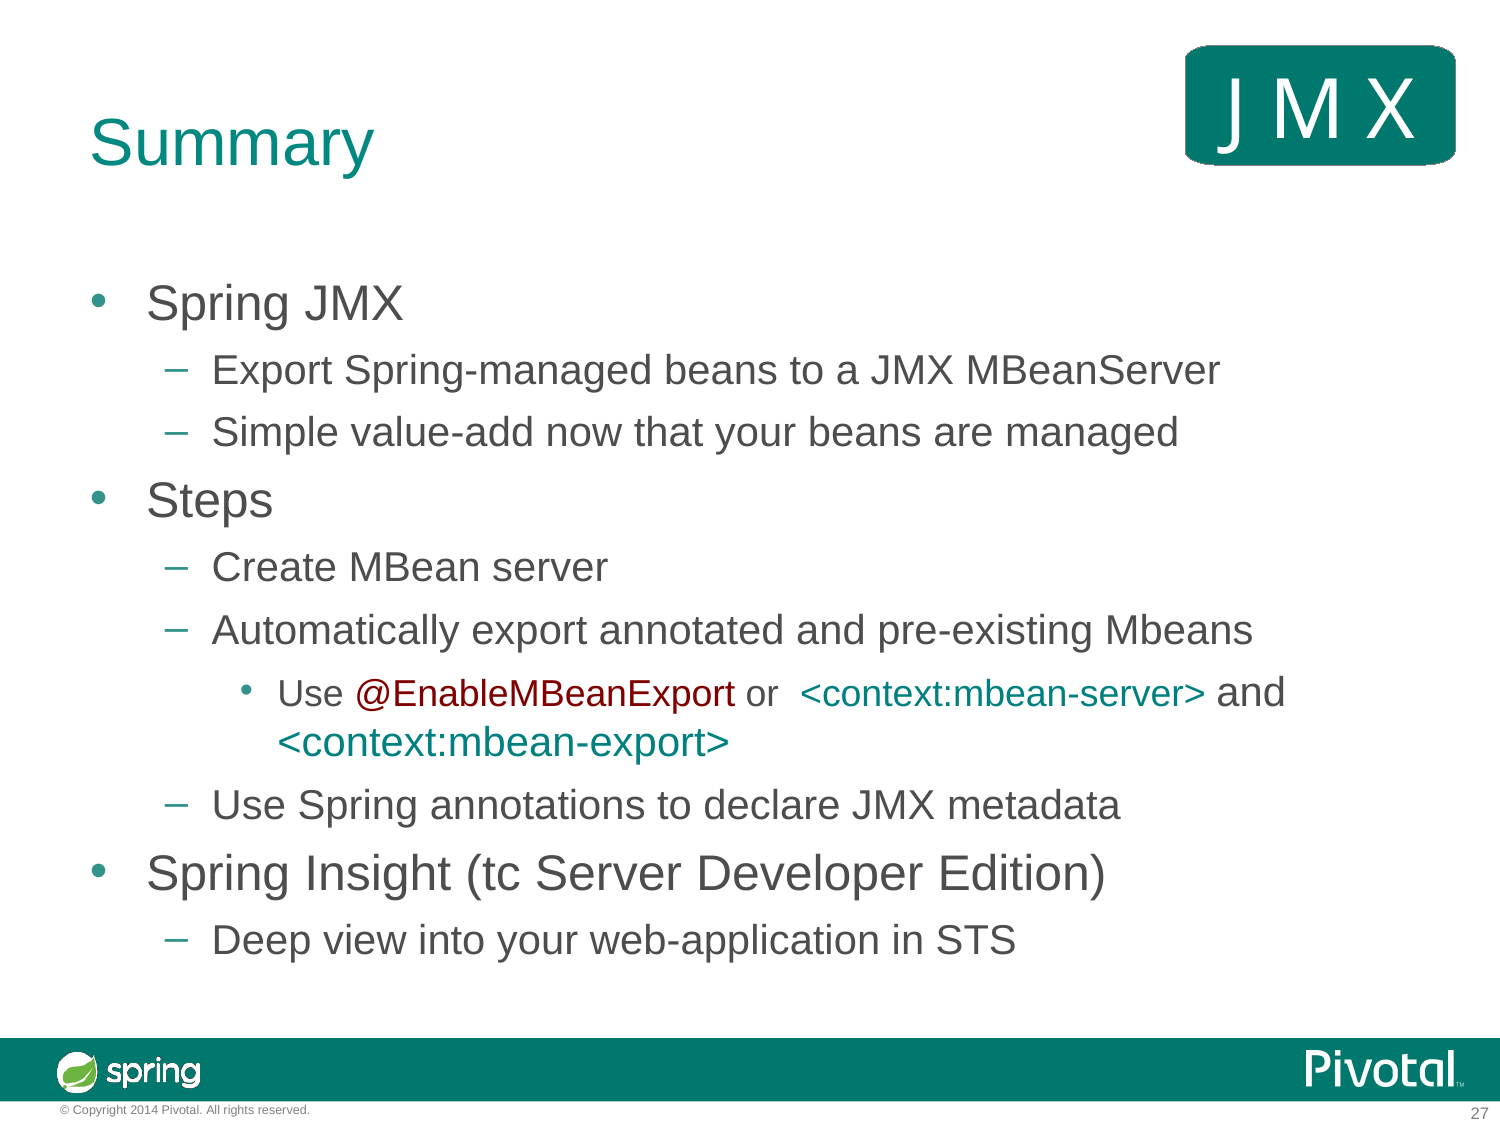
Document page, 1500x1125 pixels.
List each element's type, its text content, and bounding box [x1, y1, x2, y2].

list Spring JMX Export Spring-managed beans to a JMX MBeanServer Simple value-add now that your beans are managed Steps Create MBean server Automatically export annotated and pre-existing Mbeans Use @EnableMBeanExport or <context:mbean-server> and <context:mbean-export> Use Spring annotations to declare JMX metadata Spring Insight (tc Server Developer Edition) Deep view into your web-application in STS [75, 262, 1426, 1033]
text_box J M X [1185, 45, 1456, 166]
picture [32, 1041, 210, 1103]
title Summary [75, 45, 1426, 233]
picture [1306, 1050, 1464, 1087]
